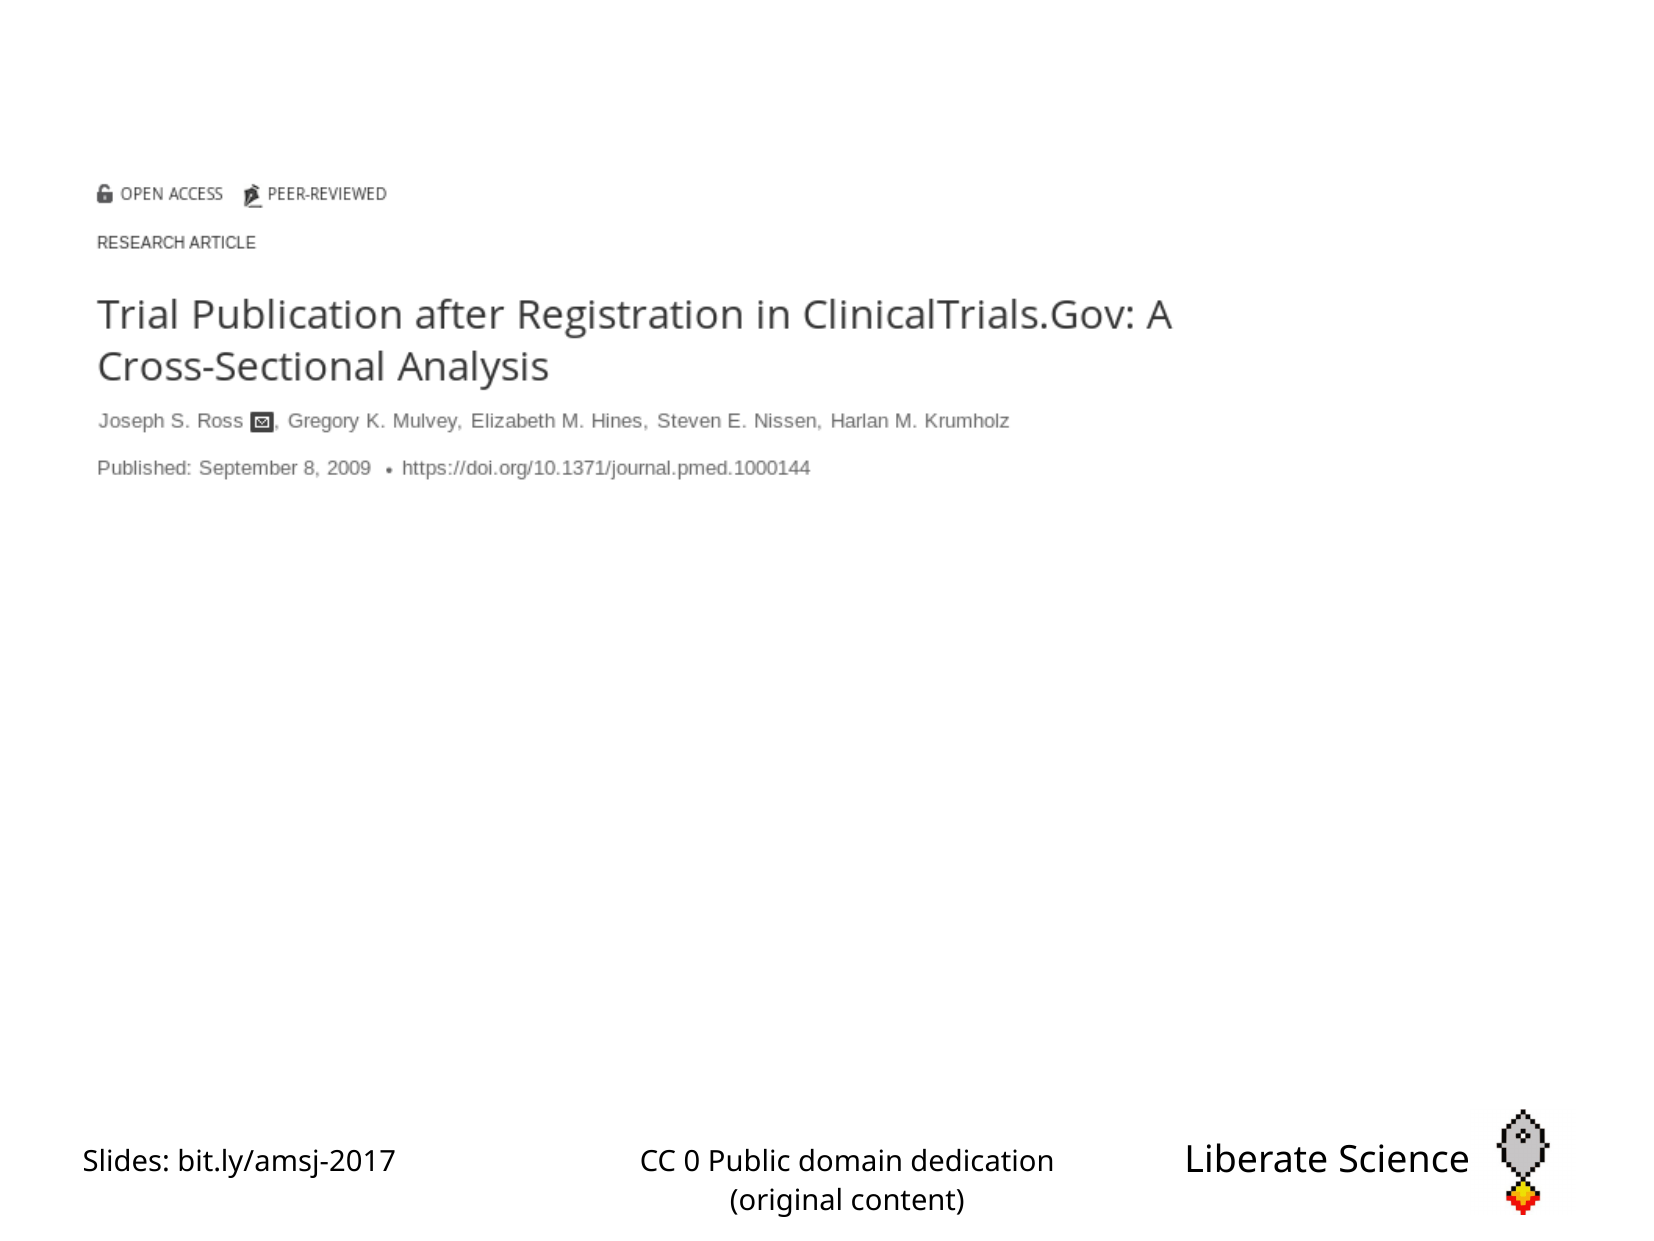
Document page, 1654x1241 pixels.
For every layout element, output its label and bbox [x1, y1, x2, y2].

picture [1470, 1109, 1576, 1215]
picture [77, 164, 1261, 508]
